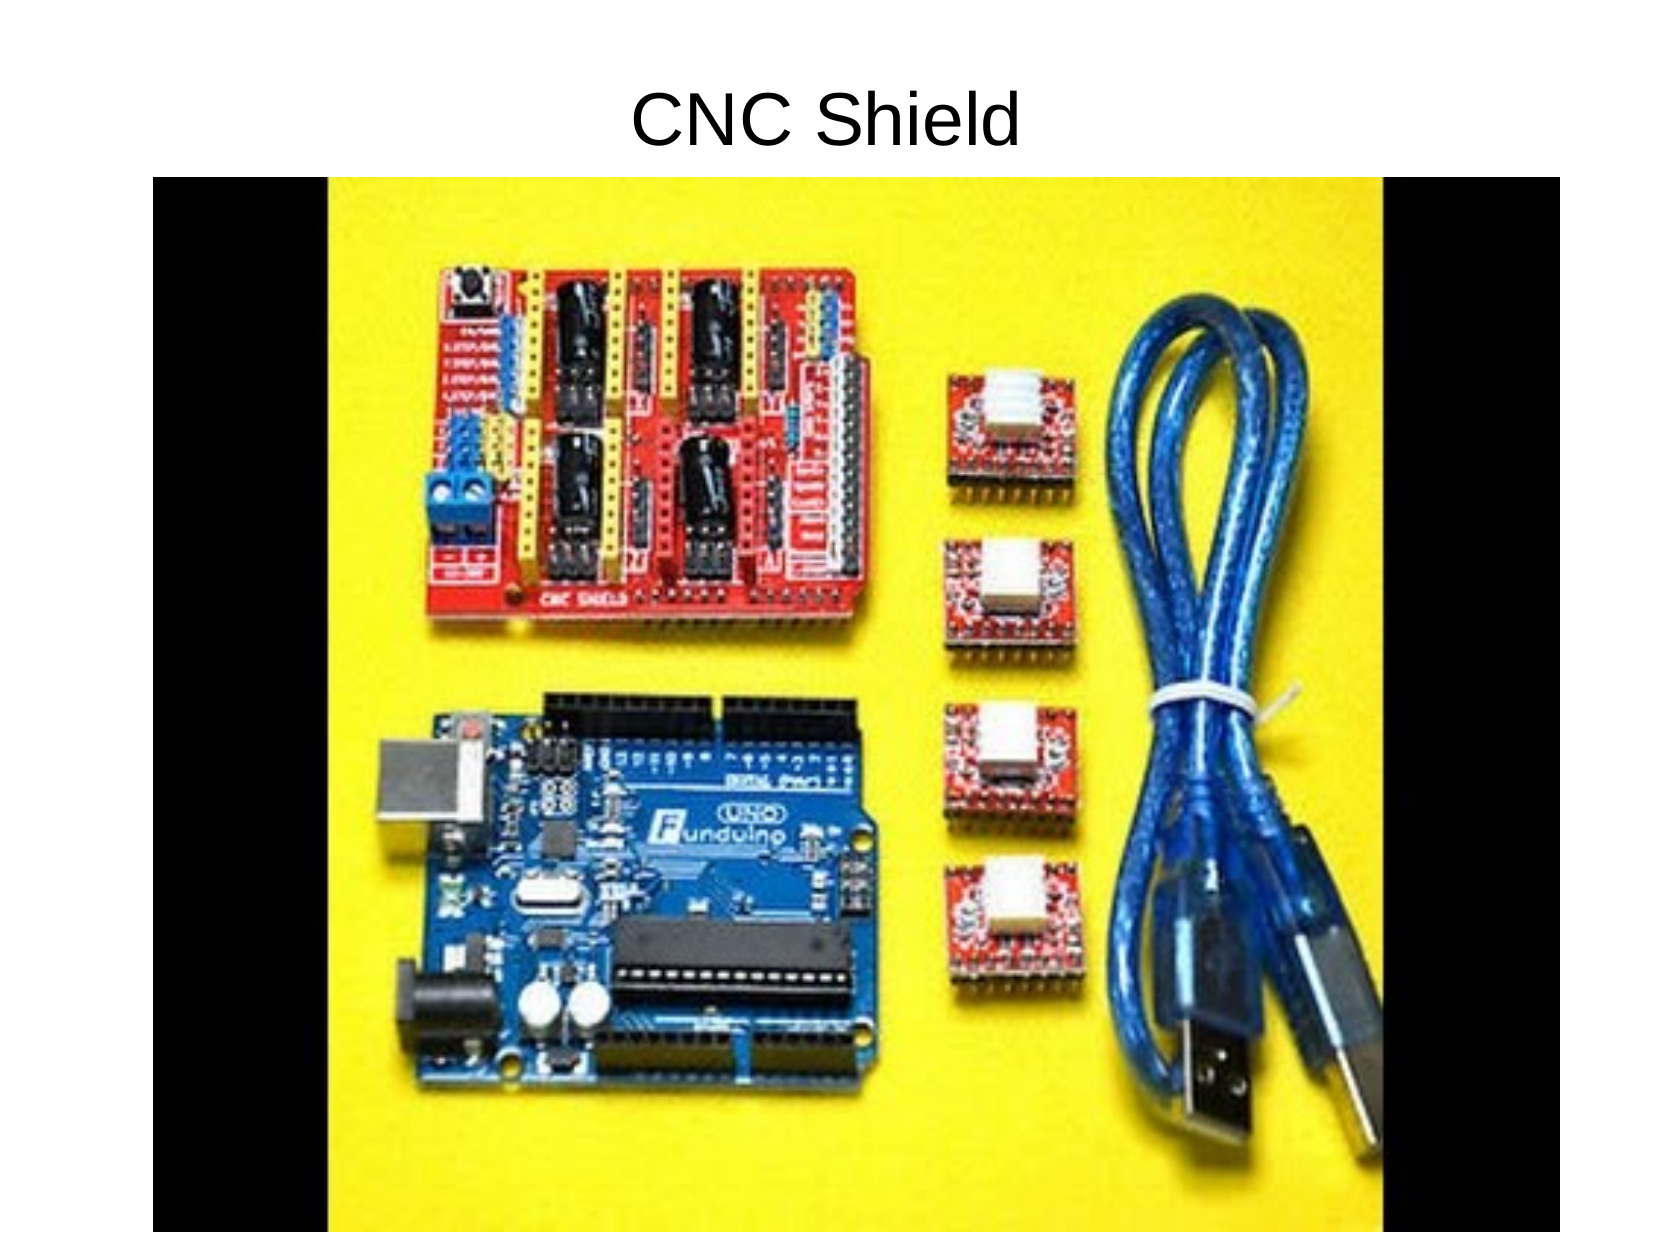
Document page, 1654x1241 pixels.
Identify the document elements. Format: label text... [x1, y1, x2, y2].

title CNC Shield [82, 49, 1571, 189]
picture [153, 177, 1560, 1232]
